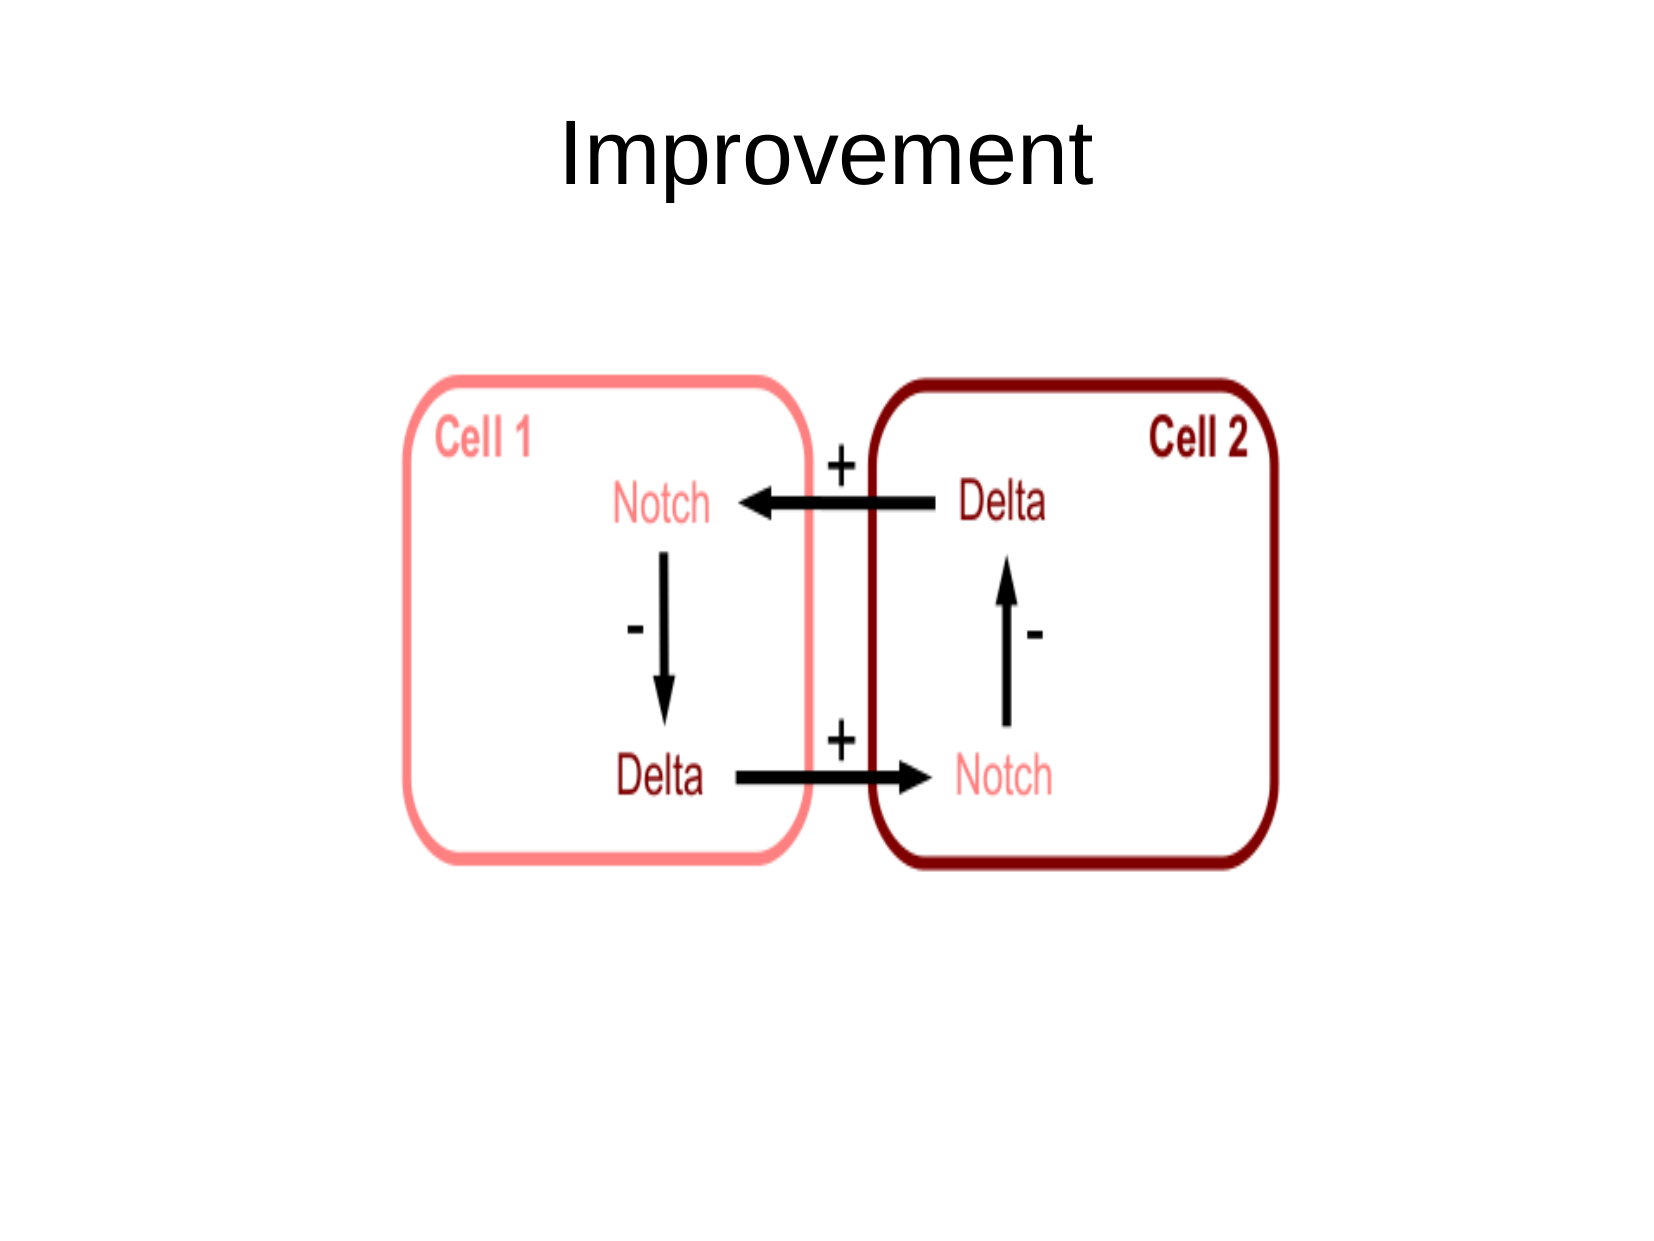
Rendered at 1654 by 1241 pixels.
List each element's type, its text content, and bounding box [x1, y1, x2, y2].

picture [360, 299, 1306, 931]
title Improvement [82, 49, 1571, 257]
